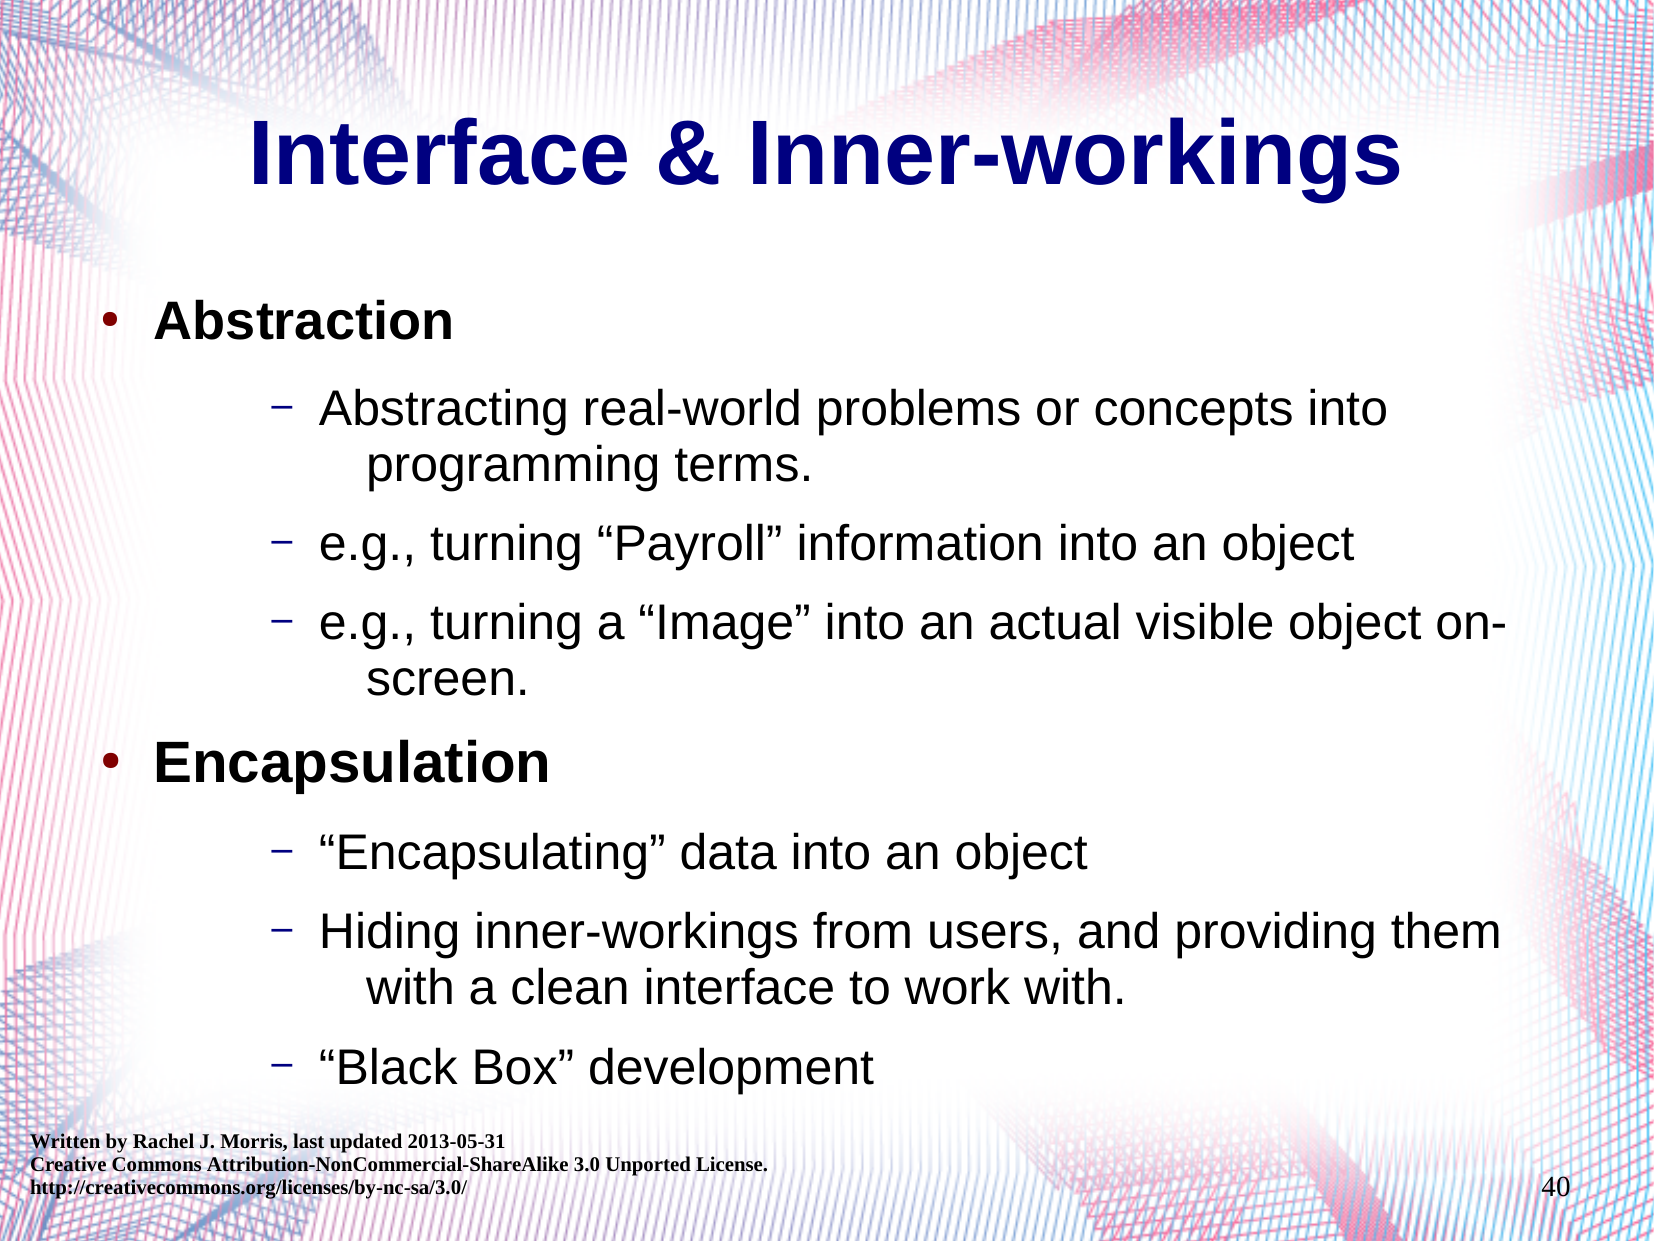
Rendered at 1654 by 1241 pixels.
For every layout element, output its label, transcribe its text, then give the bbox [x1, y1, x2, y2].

picture [0, 0, 1654, 1241]
list Abstraction Abstracting real-world problems or concepts into programming terms. e.g., turning “Payroll” information into an object e.g., turning a “Image” into an actual visible object on-screen. Encapsulation “Encapsulating” data into an object Hiding inner-workings from users, and providing them with a clean interface to work with. “Black Box” development [82, 290, 1571, 1095]
title Interface & Inner-workings [82, 49, 1571, 257]
